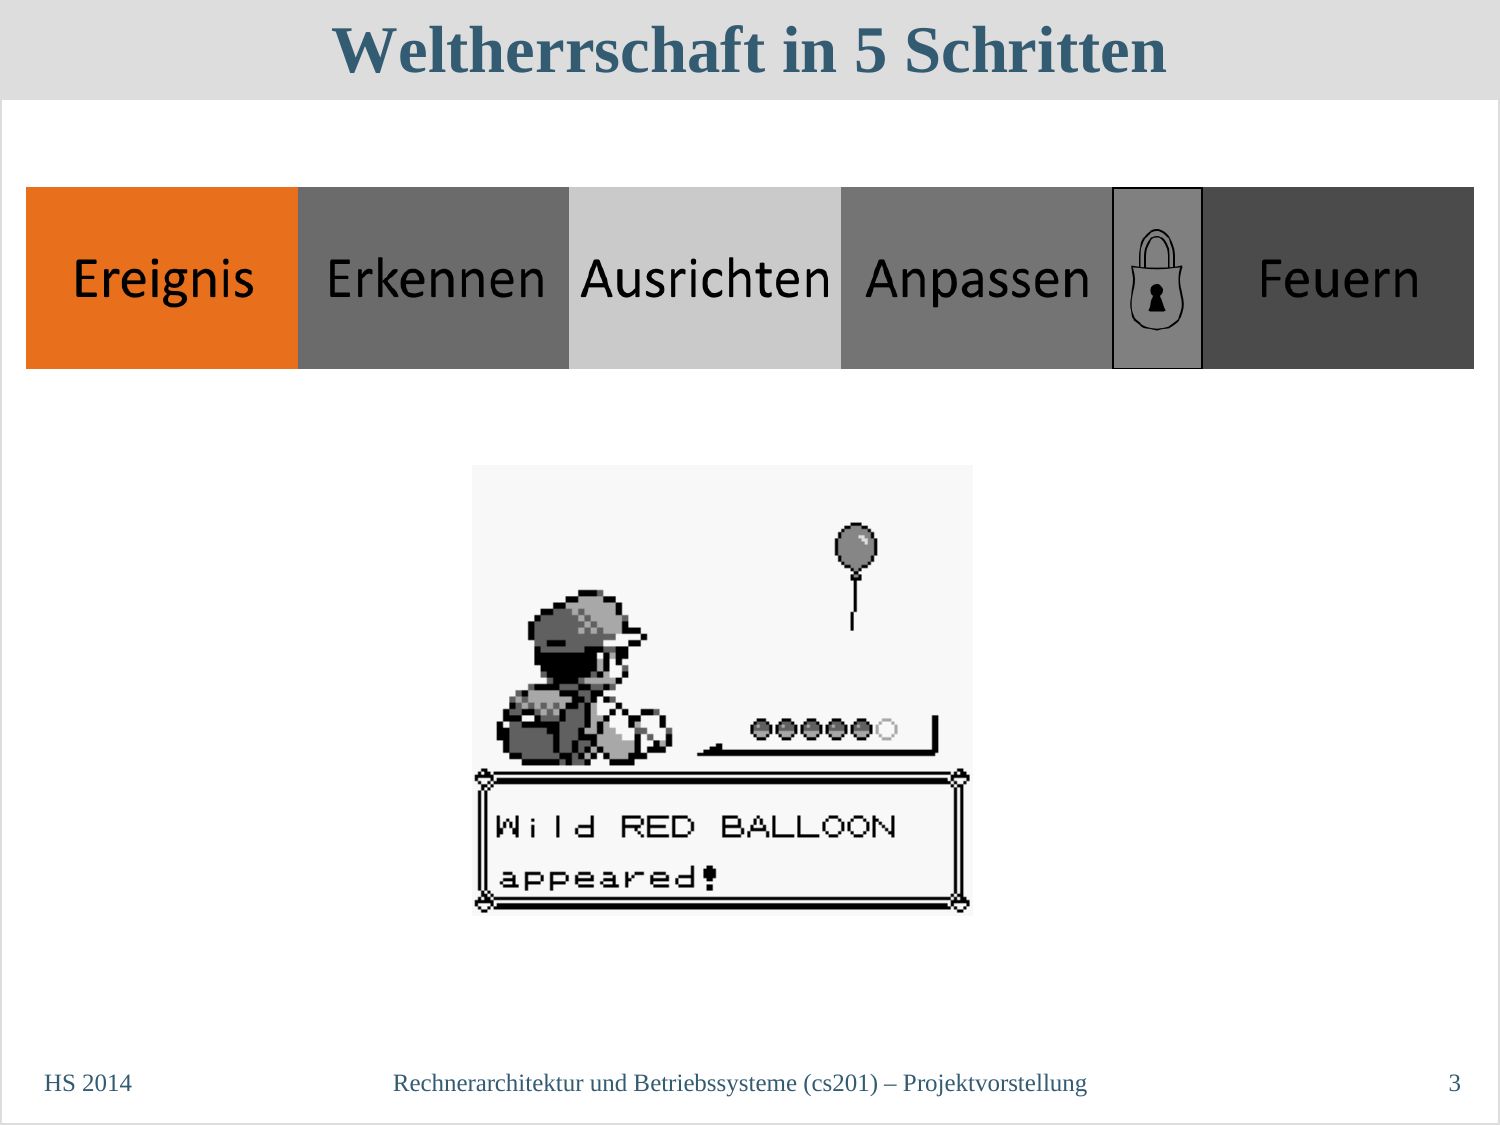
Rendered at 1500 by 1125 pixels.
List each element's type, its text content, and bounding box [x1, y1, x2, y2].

title Weltherrschaft in 5 Schritten [0, 0, 1500, 100]
picture [26, 187, 1474, 369]
text_box <Nummer> [1375, 1058, 1477, 1097]
text_box HS 2014 [29, 1058, 195, 1097]
text_box Rechnerarchitektur und Betriebssysteme (cs201) – Projektvorstellung [300, 1058, 1201, 1107]
picture [472, 465, 973, 916]
